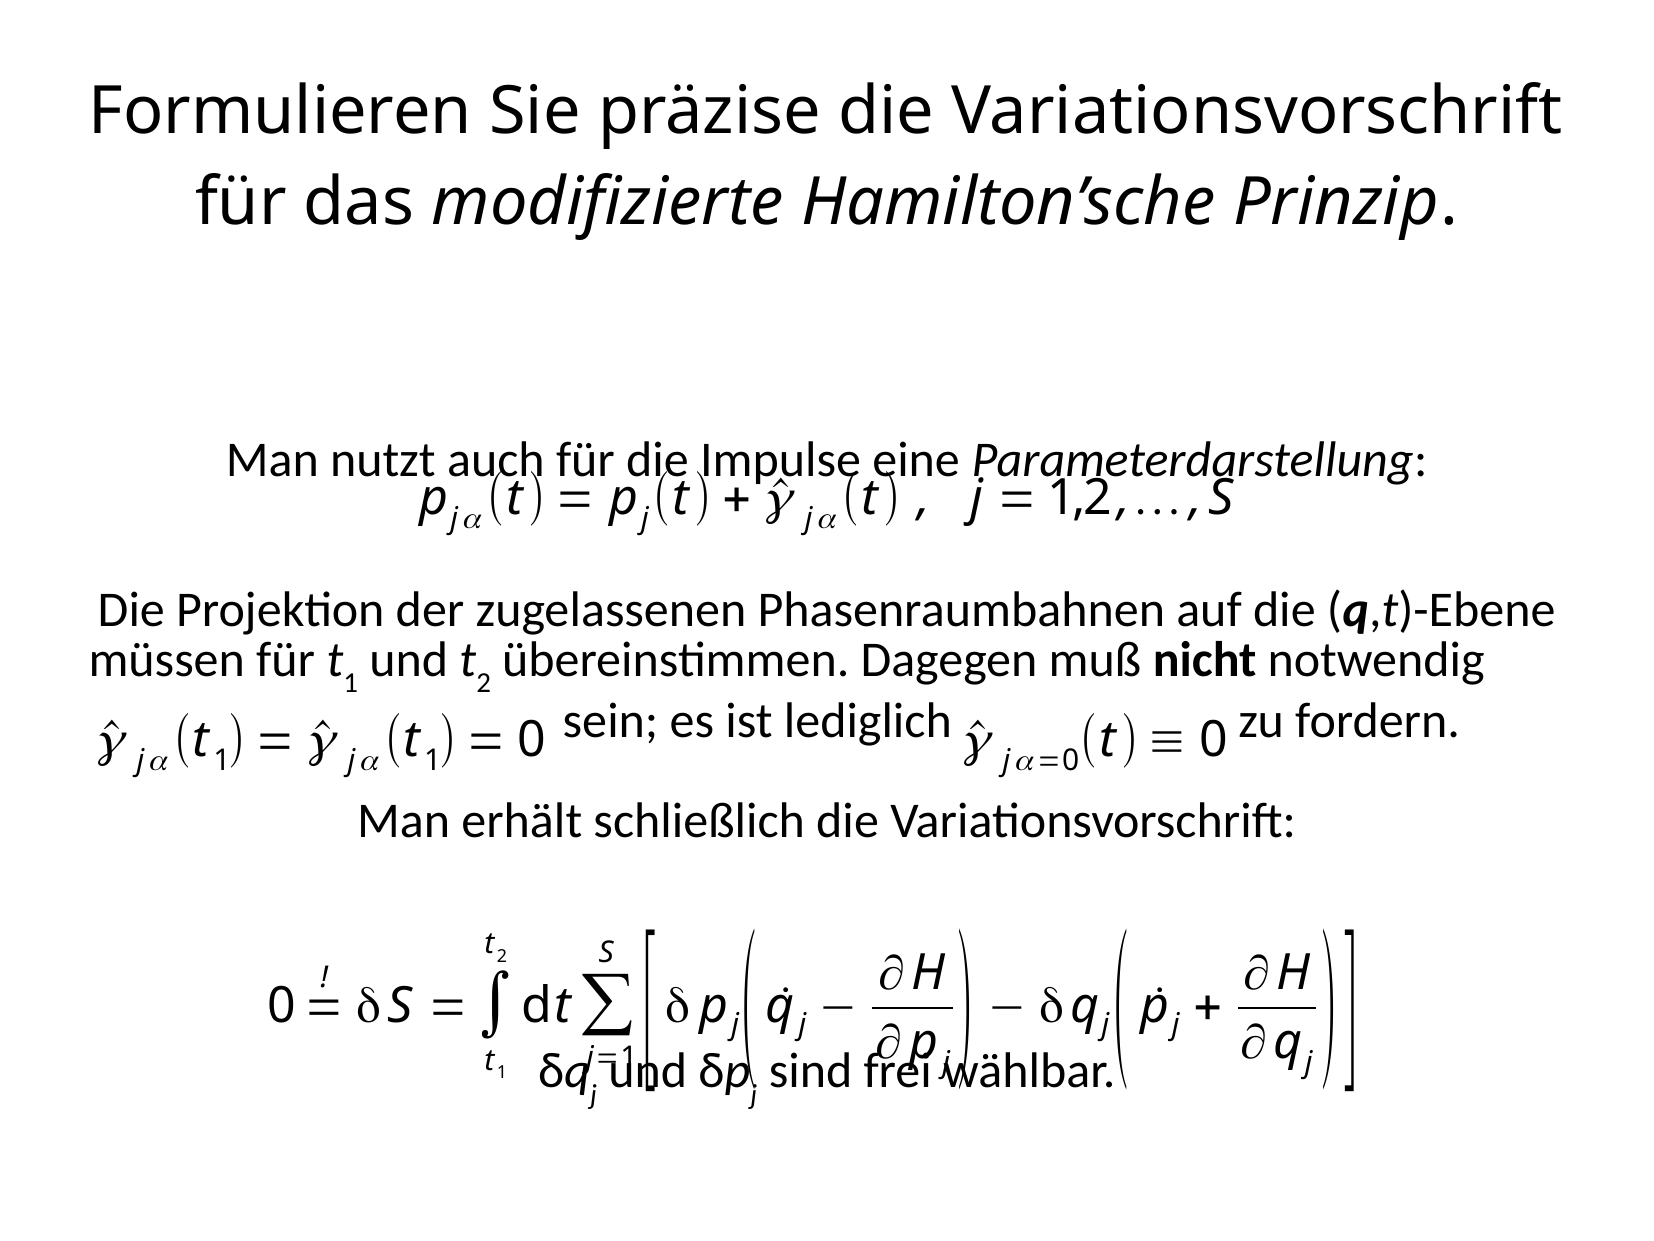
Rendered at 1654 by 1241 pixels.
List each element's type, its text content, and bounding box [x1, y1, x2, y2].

subtitle Man nutzt auch für die Impulse eine Parameterdarstellung: Die Projektion der zugelassenen Phasenraumbahnen auf die (q,t)-Ebene müssen für t1 und t2 übereinstimmen. Dagegen muß nicht notwendig sein; es ist lediglich zu fordern. Man erhält schließlich die Variationsvorschrift: δqj und δpj sind frei wählbar. [82, 90, 1571, 1210]
chart [954, 709, 1231, 779]
chart [260, 925, 1369, 1095]
chart [88, 709, 550, 779]
chart [409, 467, 1244, 537]
title Formulieren Sie präzise die Variationsvorschrift für das modifizierte Hamilton’sche Prinzip. [82, 49, 1571, 90]
